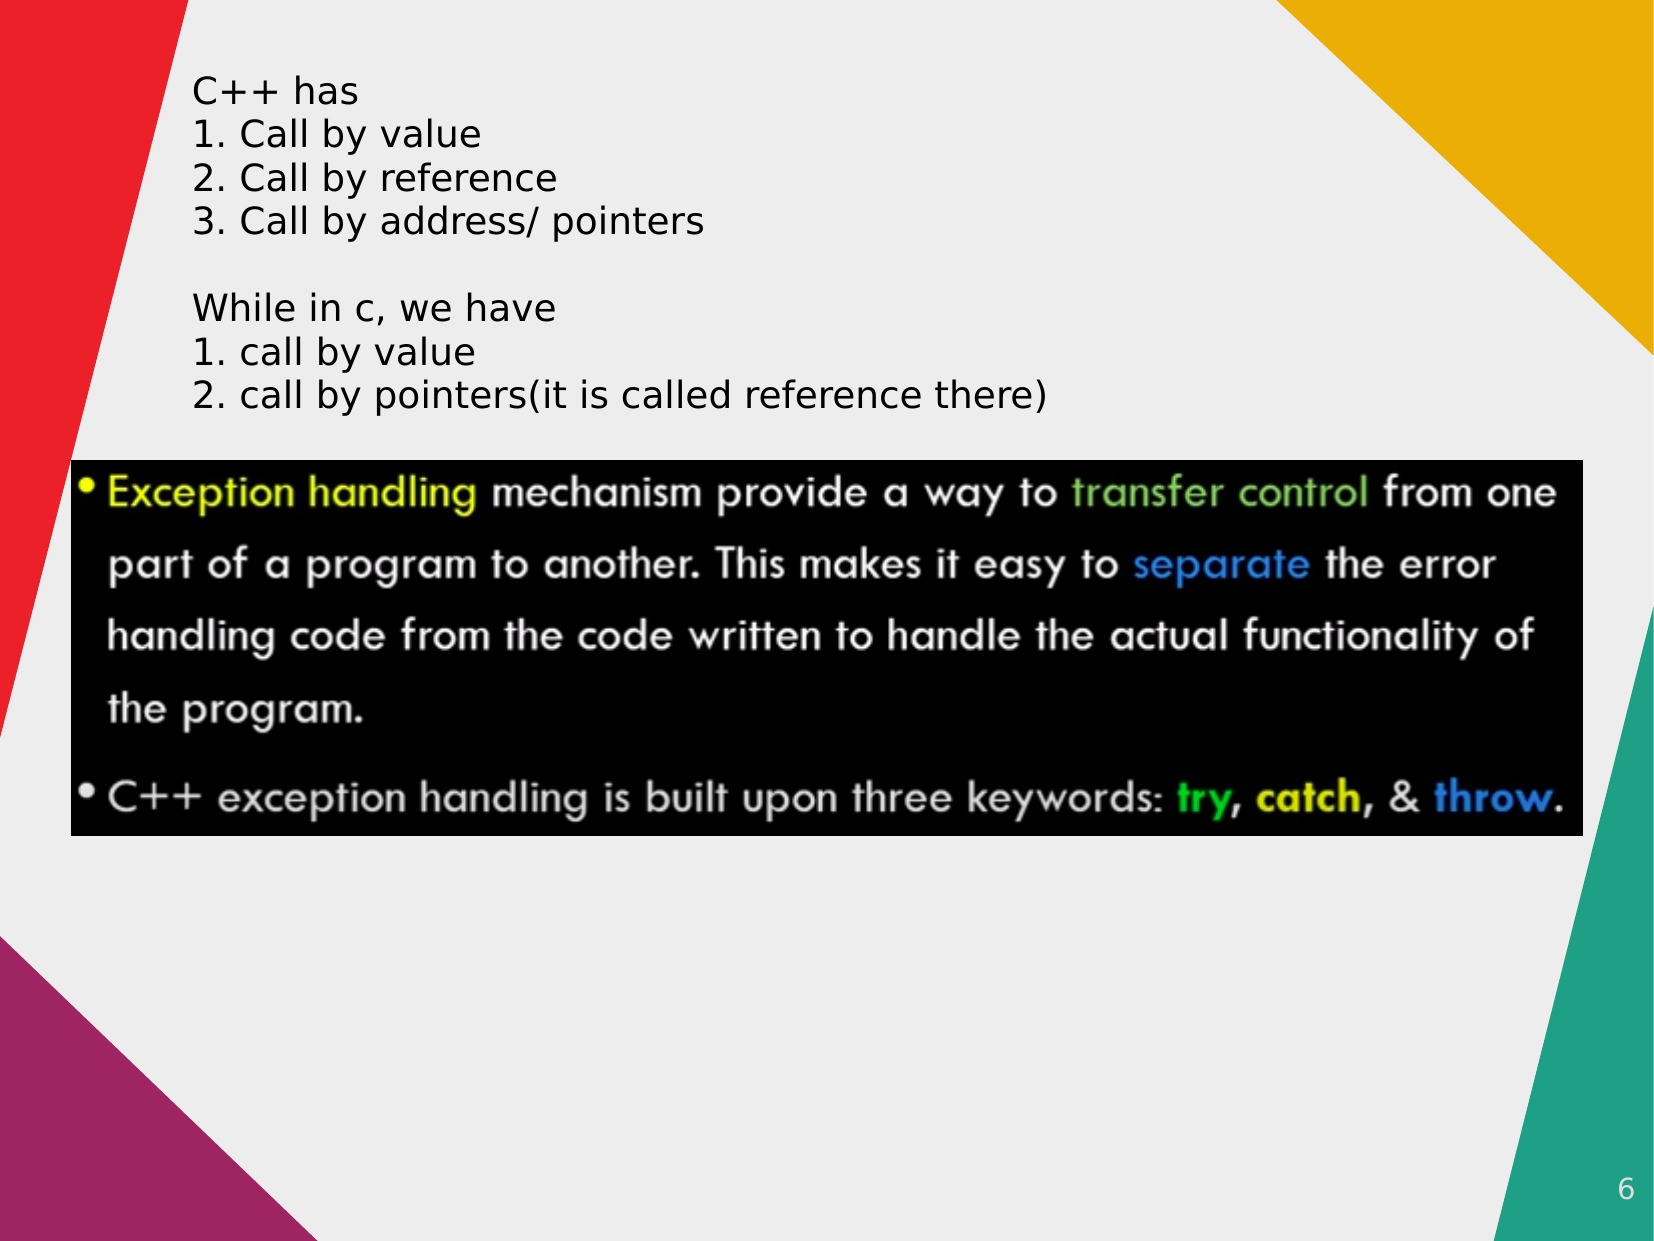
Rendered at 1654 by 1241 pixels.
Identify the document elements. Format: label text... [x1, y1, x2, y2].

picture [71, 460, 1583, 836]
text_box C++ has 1. Call by value 2. Call by reference 3. Call by address/ pointers While in c, we have 1. call by value 2. call by pointers(it is called reference there) [177, 62, 1441, 426]
